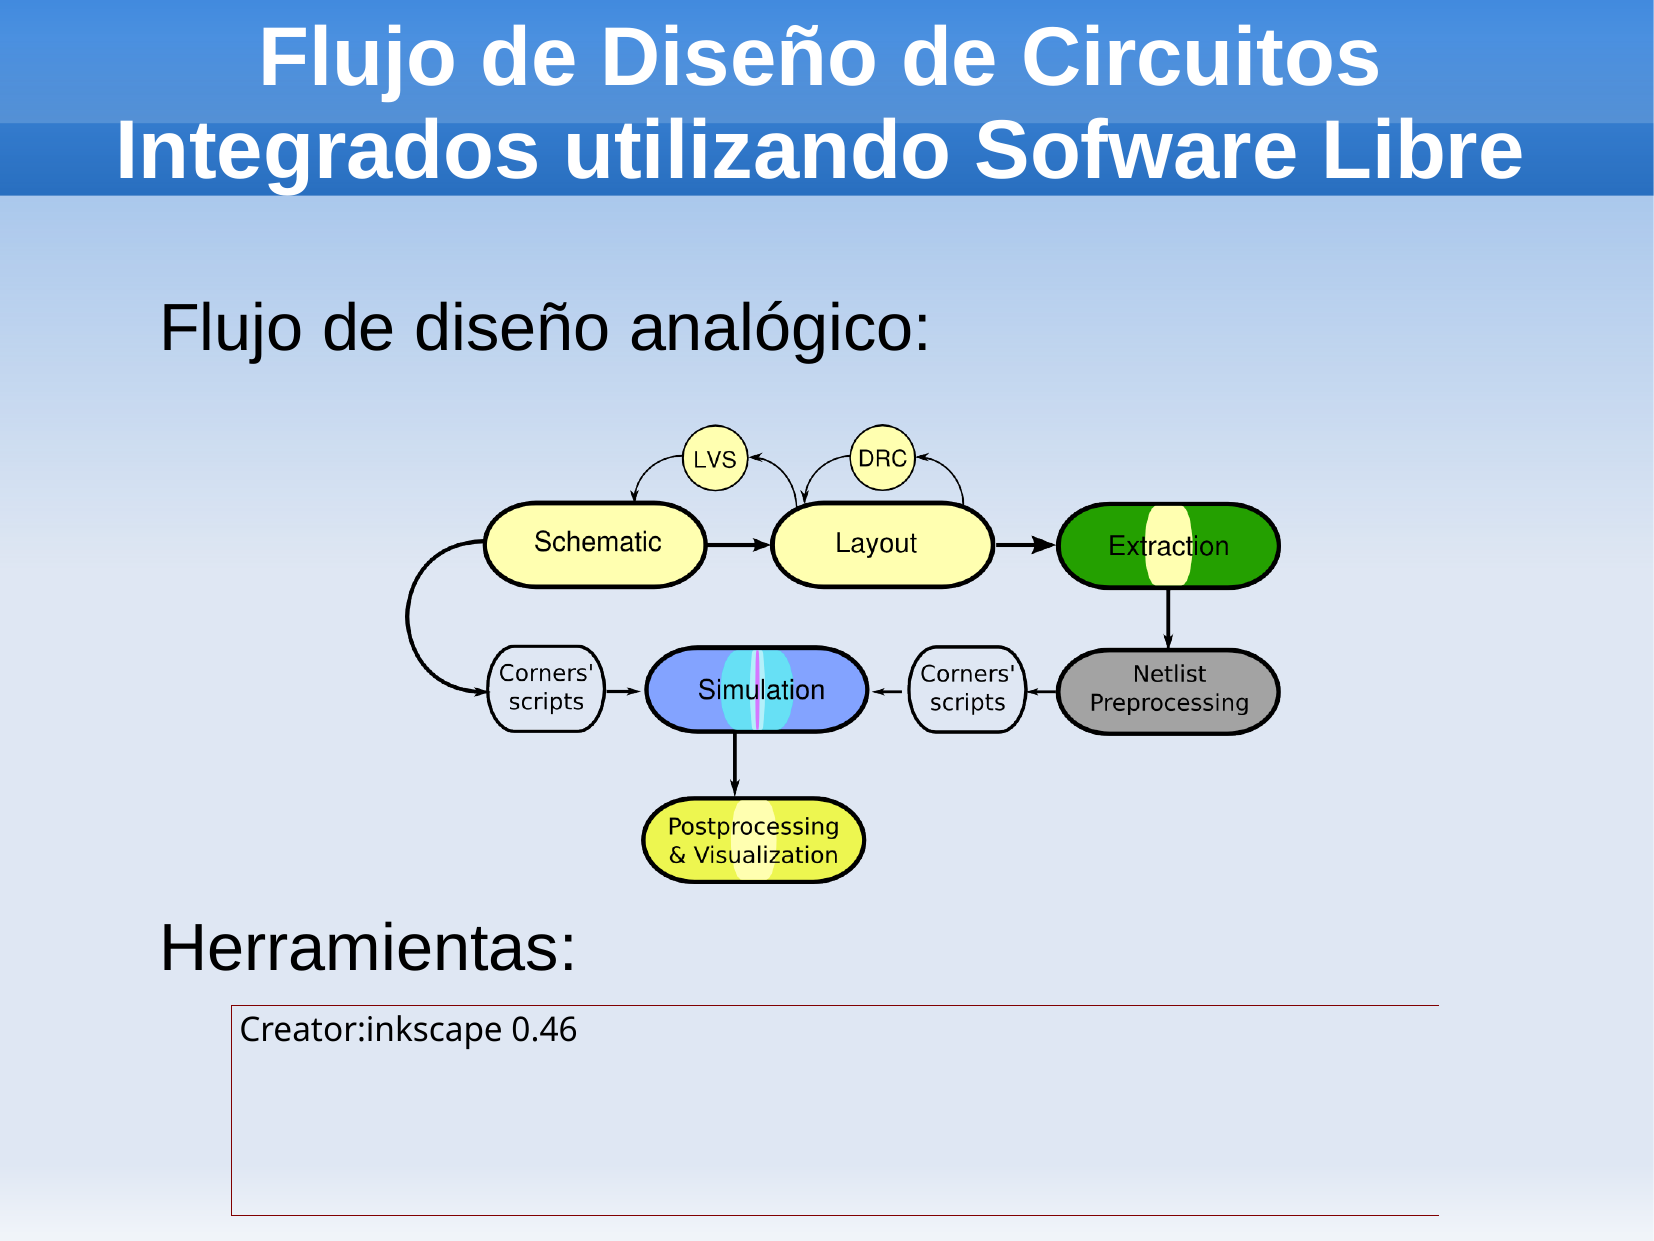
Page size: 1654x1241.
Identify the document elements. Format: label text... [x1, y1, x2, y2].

picture [0, 0, 1654, 1241]
list Flujo de diseño analógico: [88, 290, 1300, 414]
title Flujo de Diseño de Circuitos Integrados utilizando Sofware Libre [76, 0, 1565, 208]
list Herramientas: [88, 910, 1300, 1034]
